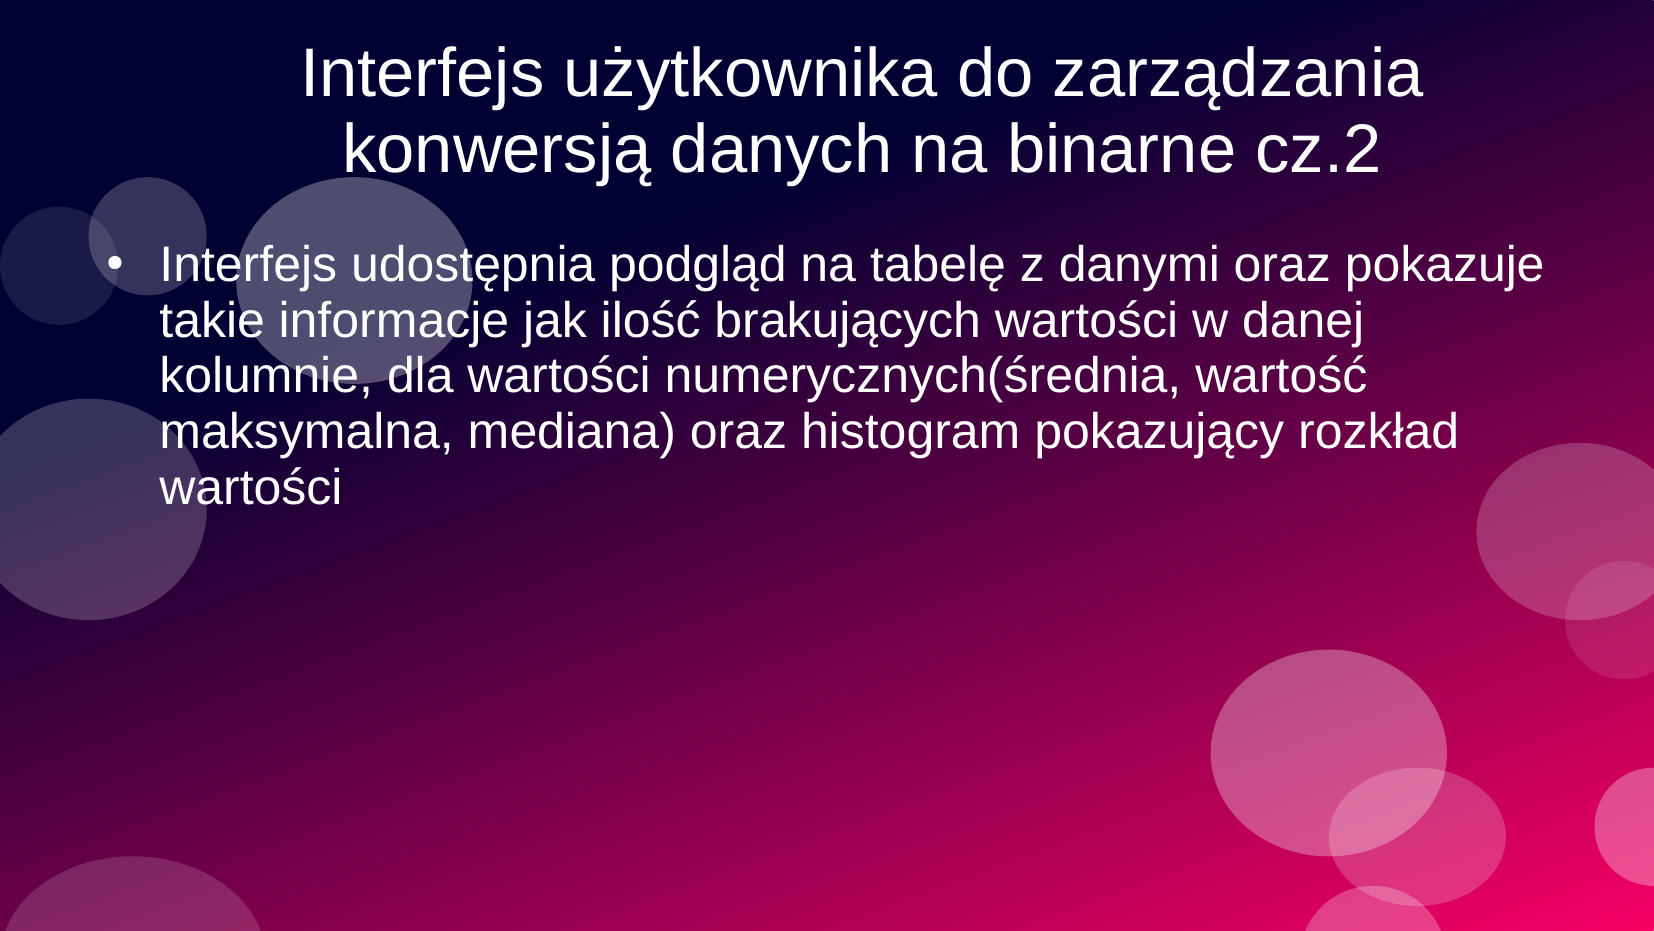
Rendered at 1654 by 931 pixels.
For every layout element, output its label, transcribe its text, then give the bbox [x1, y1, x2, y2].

title Interfejs użytkownika do zarządzania konwersją danych na binarne cz.2 [88, 29, 1565, 192]
list Interfejs udostępnia podgląd na tabelę z danymi oraz pokazuje takie informacje jak ilość brakujących wartości w danej kolumnie, dla wartości numerycznych(średnia, wartość maksymalna, mediana) oraz histogram pokazujący rozkład wartości [88, 236, 1565, 591]
